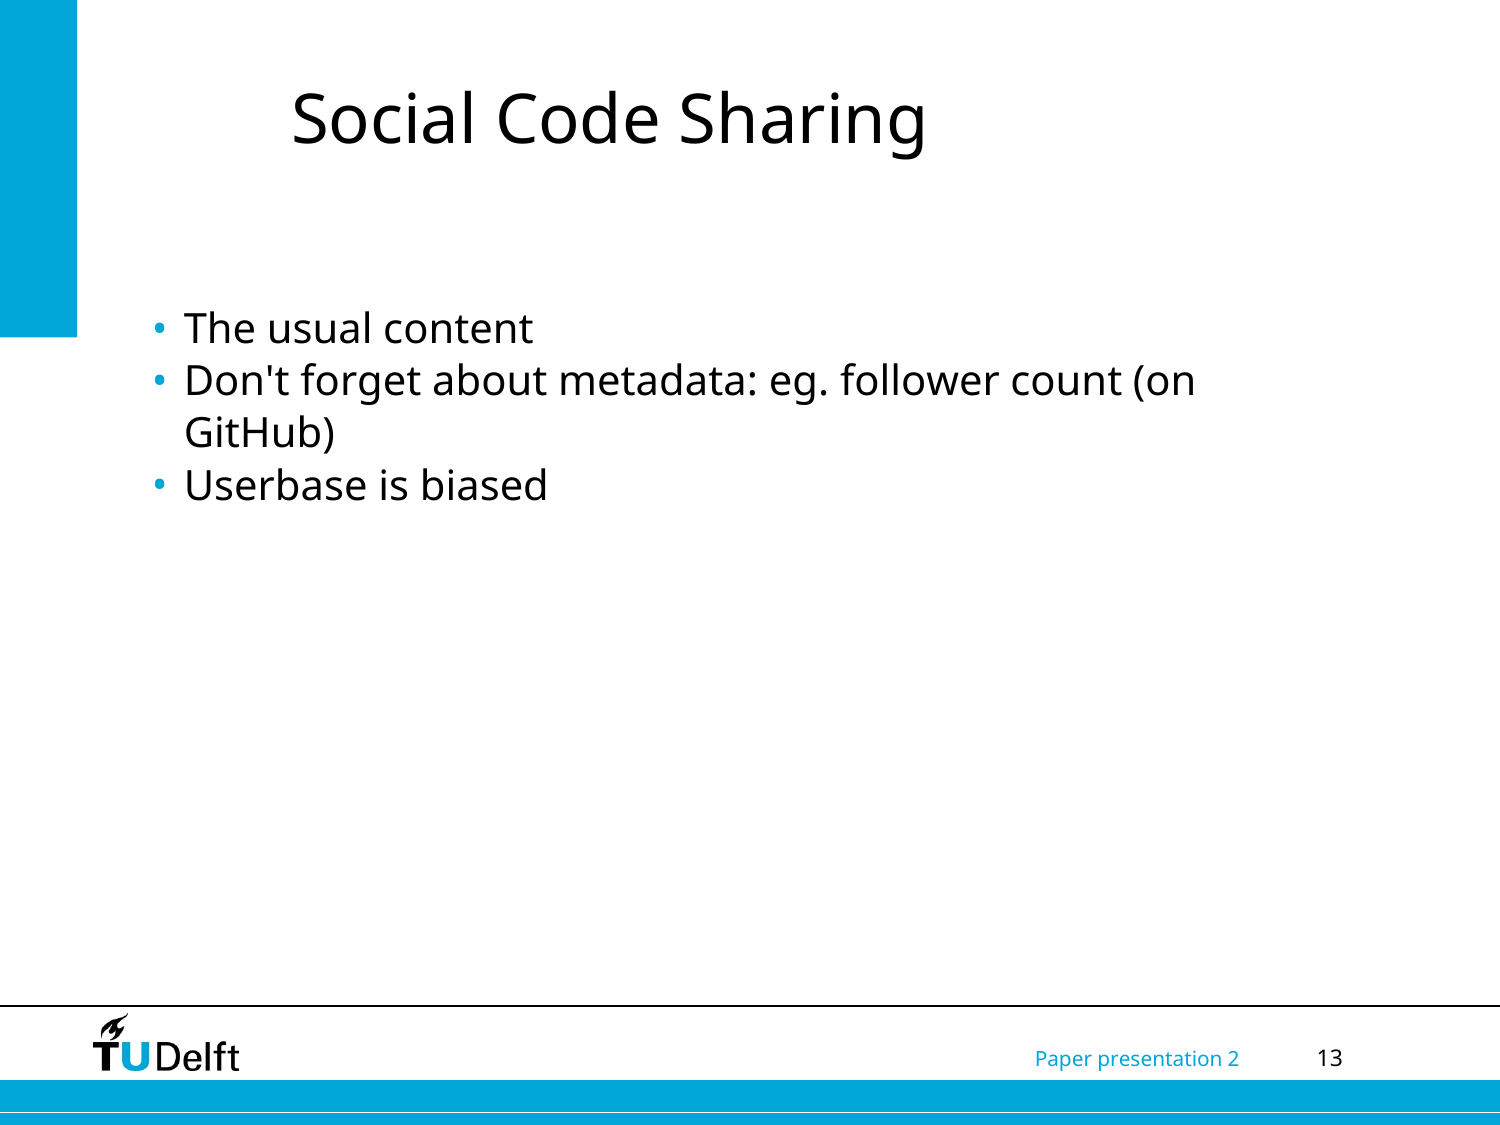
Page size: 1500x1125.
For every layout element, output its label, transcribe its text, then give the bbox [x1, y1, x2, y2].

list The usual content Don't forget about metadata: eg. follower count (on GitHub) Userbase is biased [151, 299, 1323, 953]
picture [93, 1013, 239, 1071]
title Social Code Sharing [150, 74, 1326, 280]
